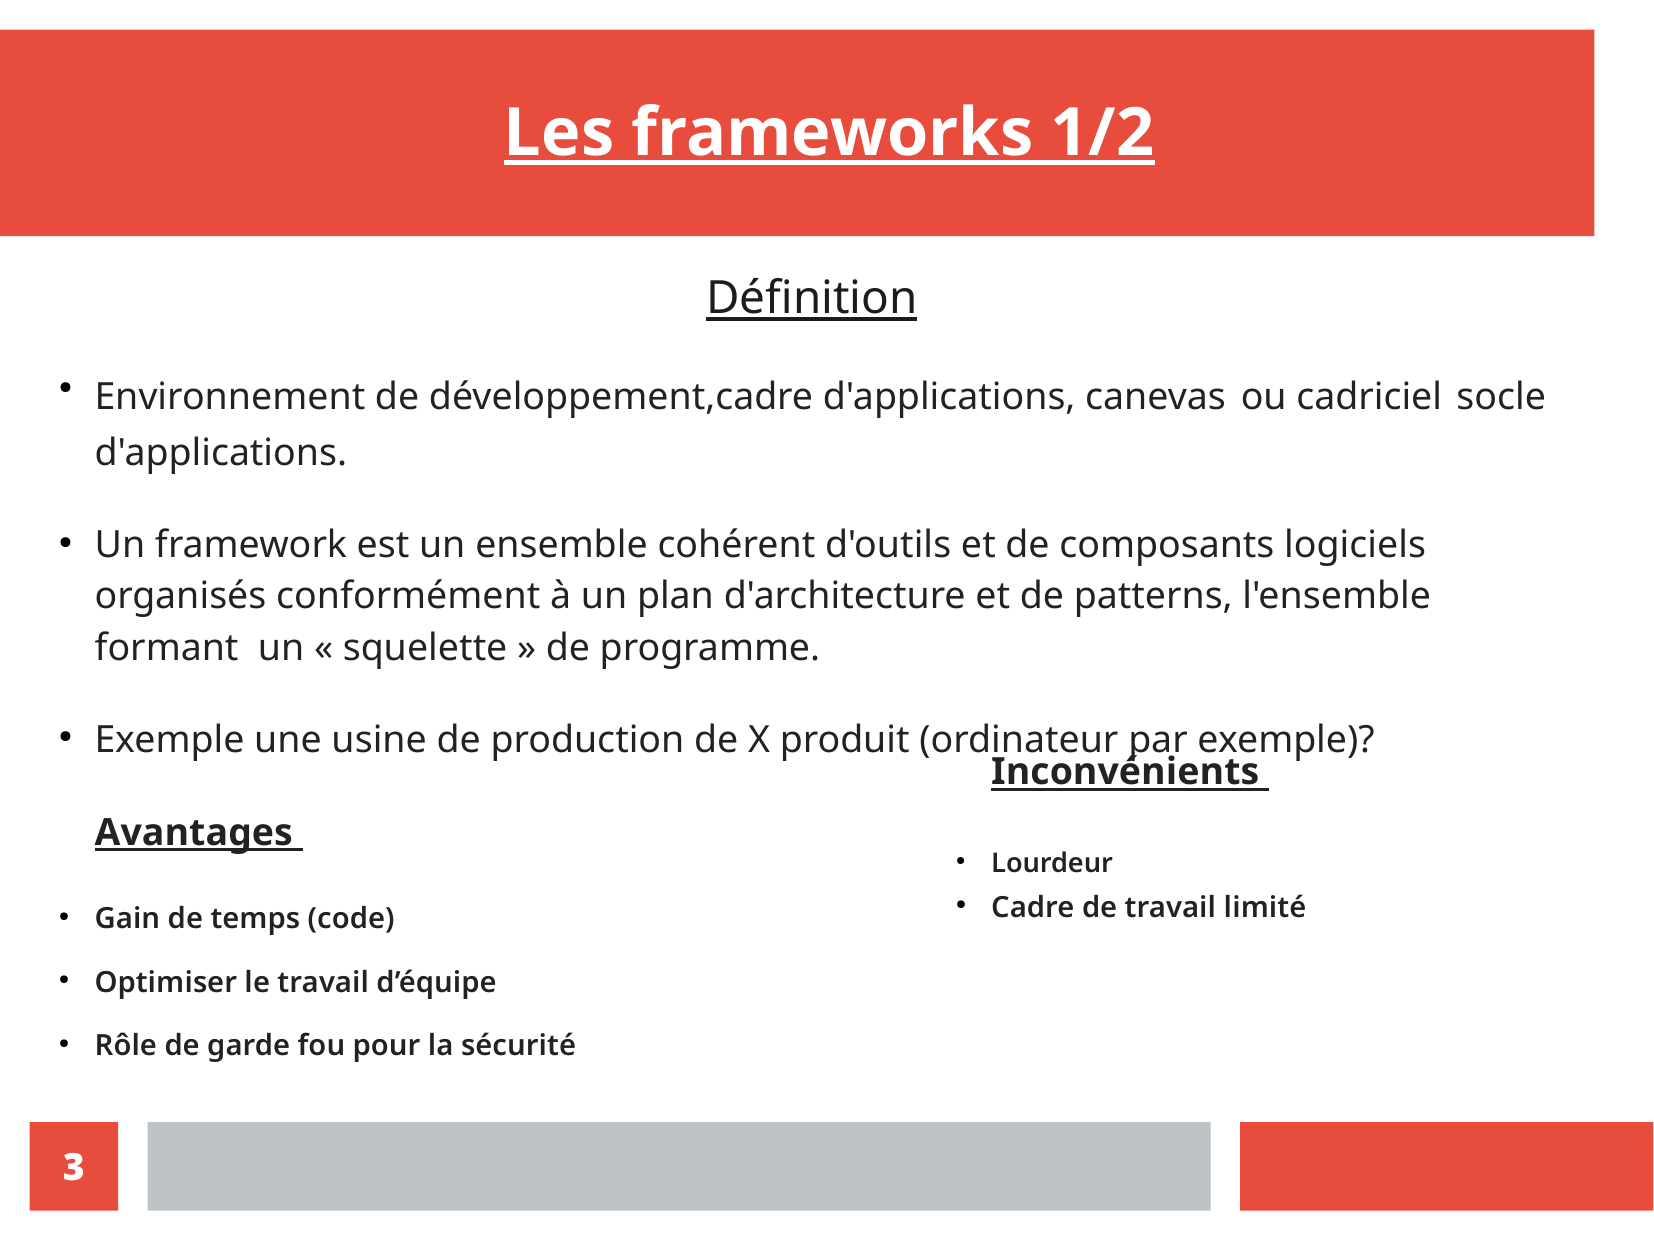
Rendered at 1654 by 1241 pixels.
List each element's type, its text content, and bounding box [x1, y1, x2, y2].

title Les frameworks 1/2 [428, 40, 1239, 175]
text_box Inconvénients Lourdeur Cadre de travail limité [941, 737, 1565, 1018]
text_box [965, 714, 1654, 1101]
list Définition Environnement de développement,cadre d'applications, canevas ou cadriciel socle d'applications. Un framework est un ensemble cohérent d'outils et de composants logiciels organisés conformément à un plan d'architecture et de patterns, l'ensemble formant un « squelette » de programme. Exemple une usine de production de X produit (ordinateur par exemple)? Avantages Gain de temps (code) Optimiser le travail d’équipe Rôle de garde fou pour la sécurité [59, 265, 1565, 1115]
